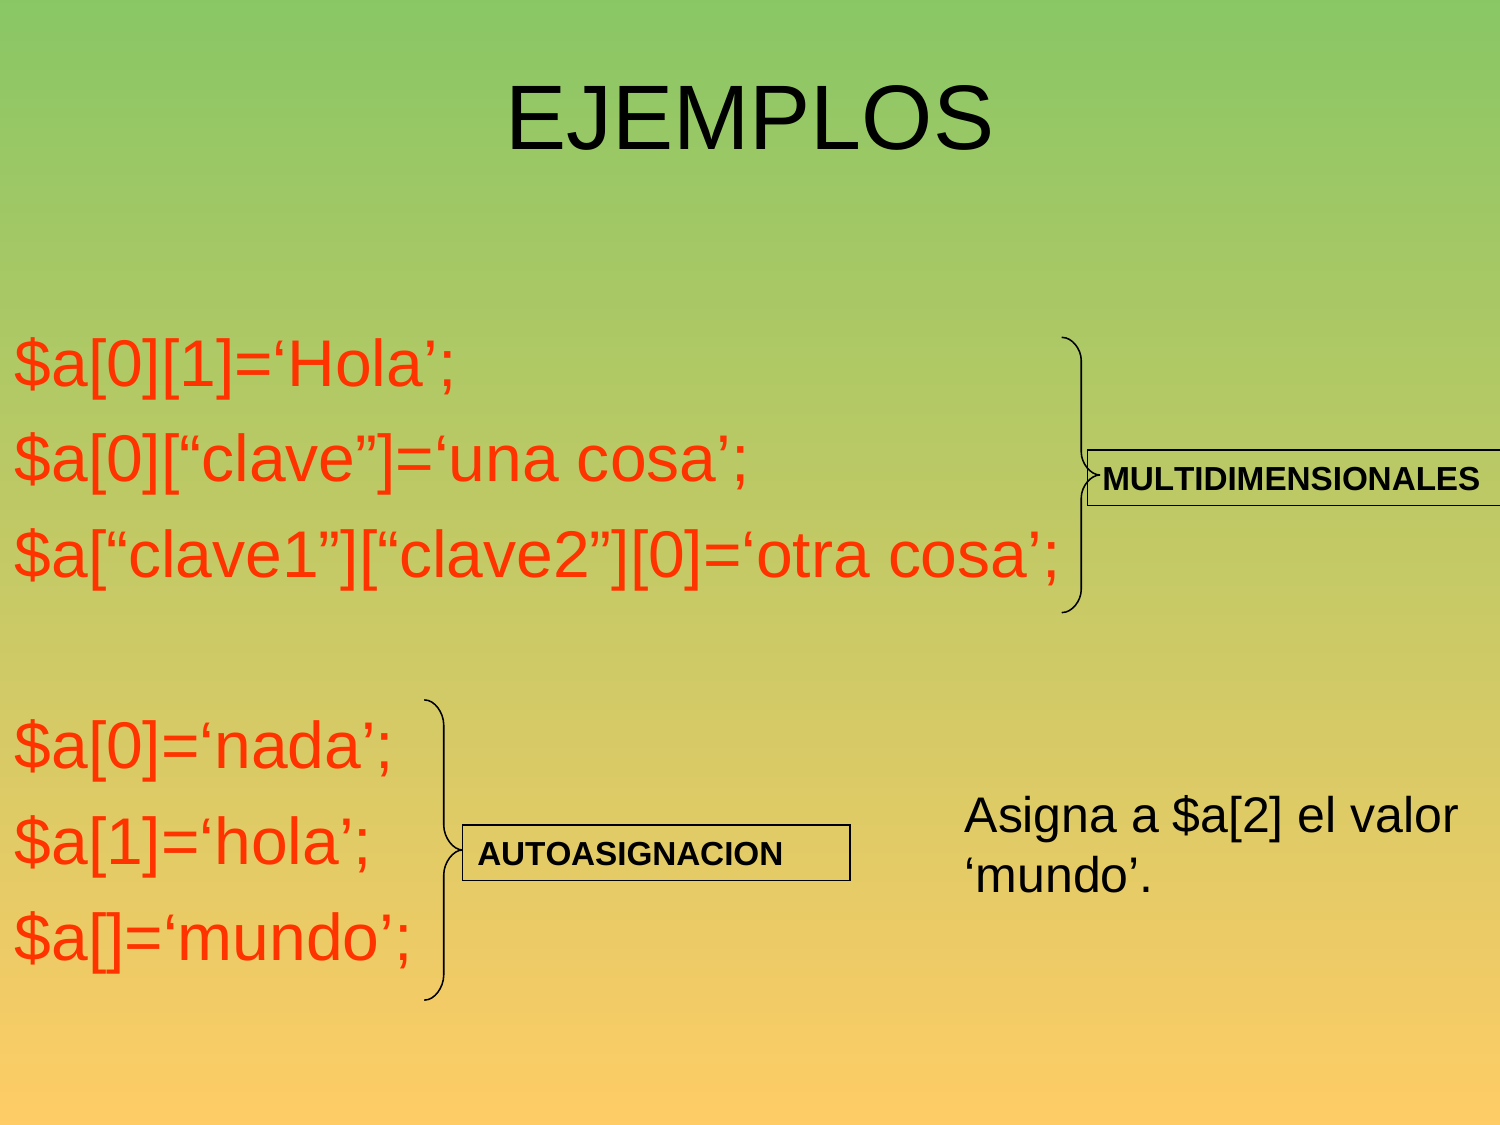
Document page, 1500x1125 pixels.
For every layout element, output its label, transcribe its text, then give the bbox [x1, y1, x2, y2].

text_box AUTOASIGNACION [462, 824, 850, 881]
title EJEMPLOS [0, 0, 1500, 225]
list $a[0][1]=‘Hola’; $a[0][“clave”]=‘una cosa’; $a[“clave1”][“clave2”][0]=‘otra cosa’; $a[0]=‘nada’; $a[1]=‘hola’; $a[]=‘mundo’; [0, 312, 1276, 988]
text_box MULTIDIMENSIONALES [1087, 449, 1500, 506]
text_box Asigna a $a[2] el valor ‘mundo’. [949, 774, 1500, 1002]
